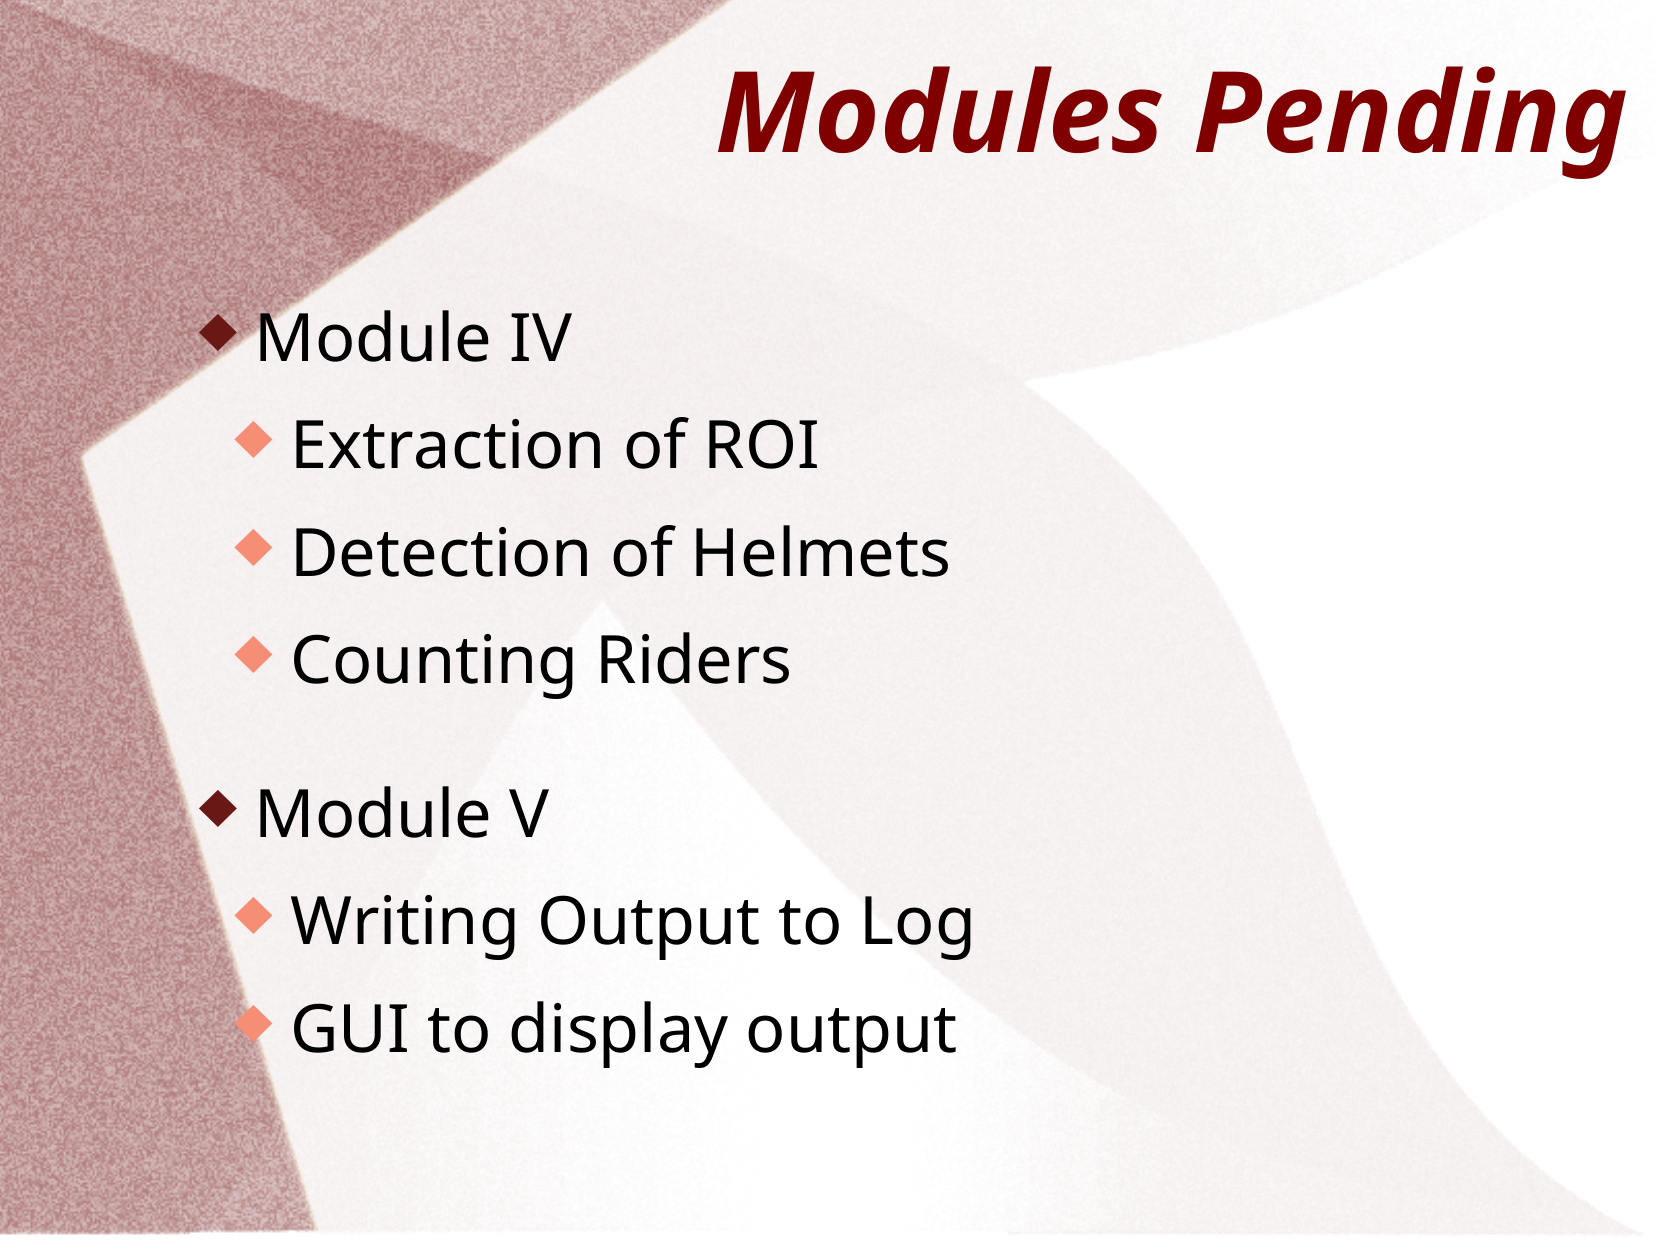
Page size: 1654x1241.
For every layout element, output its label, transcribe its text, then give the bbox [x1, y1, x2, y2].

title Modules Pending [447, 50, 1629, 169]
subtitle Module IV Extraction of ROI Detection of Helmets Counting Riders Module V Writing Output to Log GUI to display output [199, 290, 1601, 1010]
picture [0, 0, 1654, 1241]
